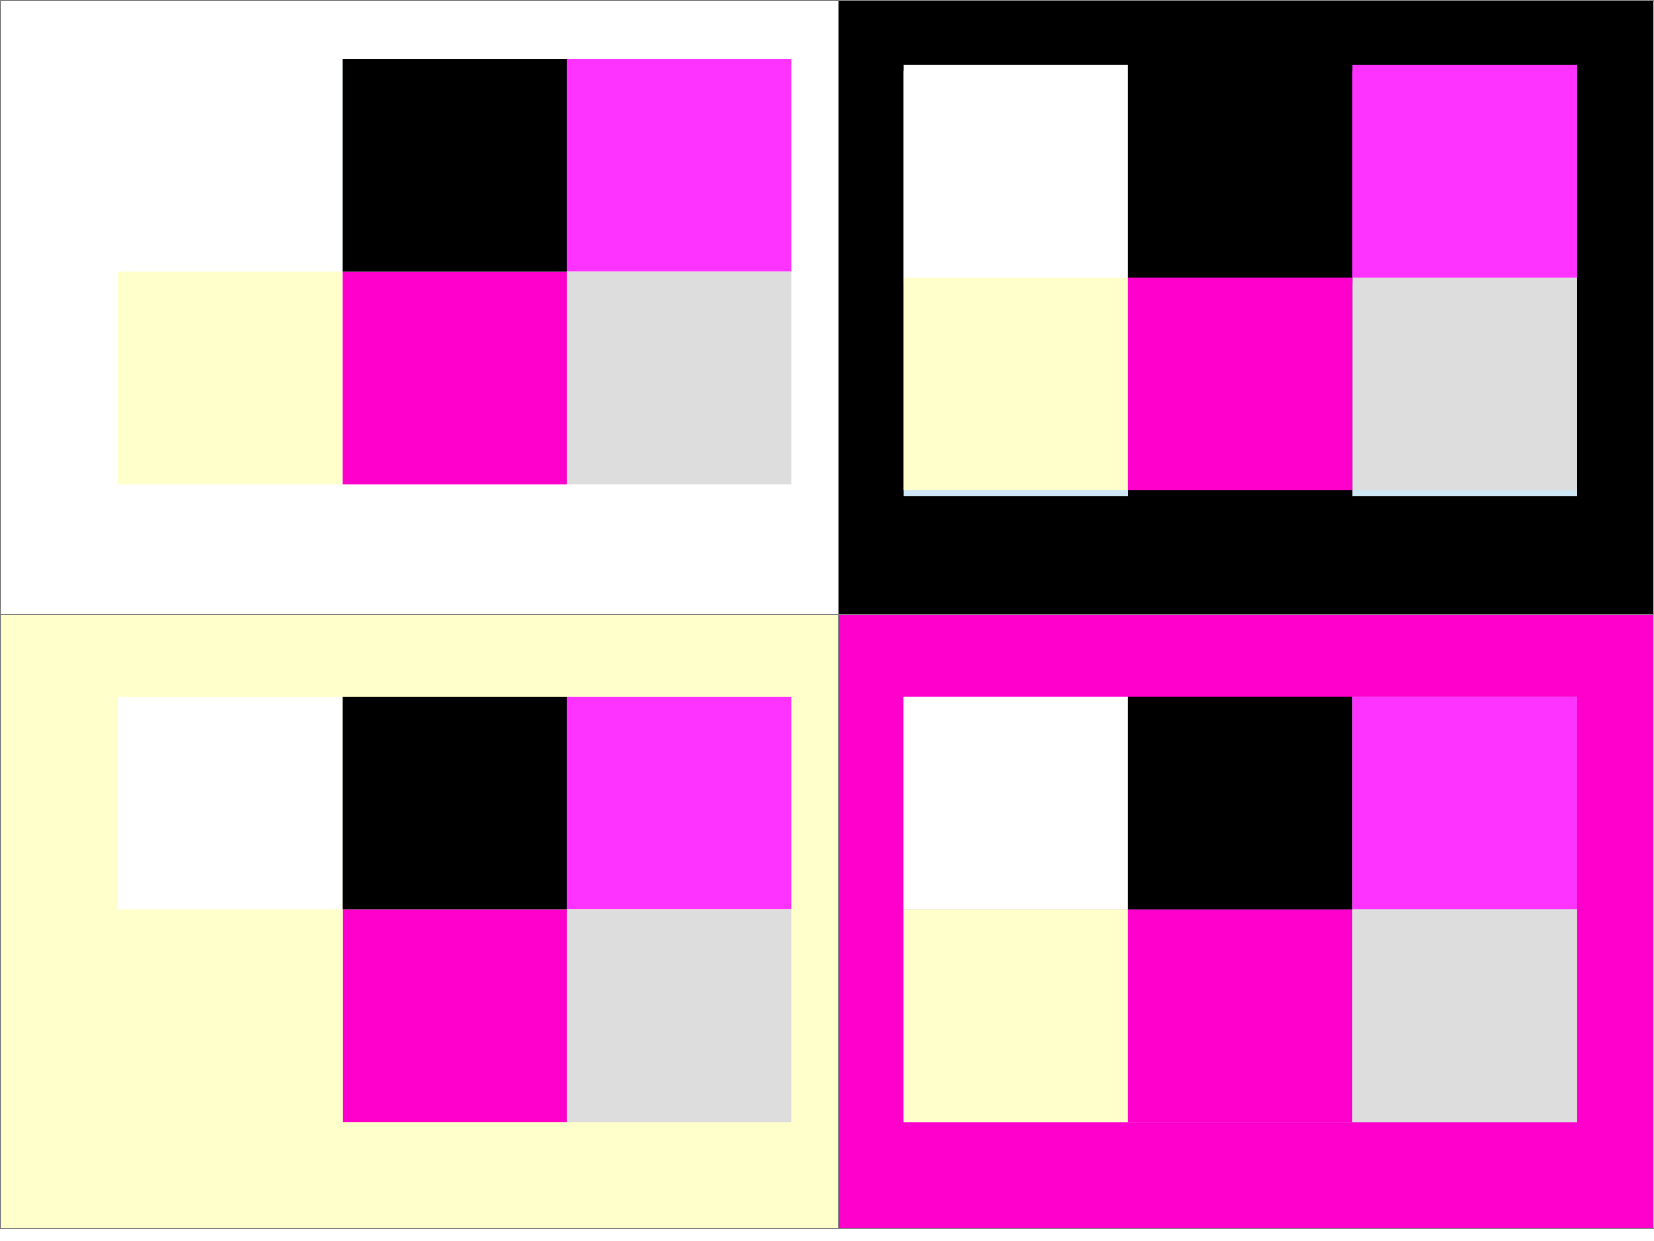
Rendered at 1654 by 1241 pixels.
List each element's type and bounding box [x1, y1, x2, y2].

text_box [0, 0, 1654, 1229]
